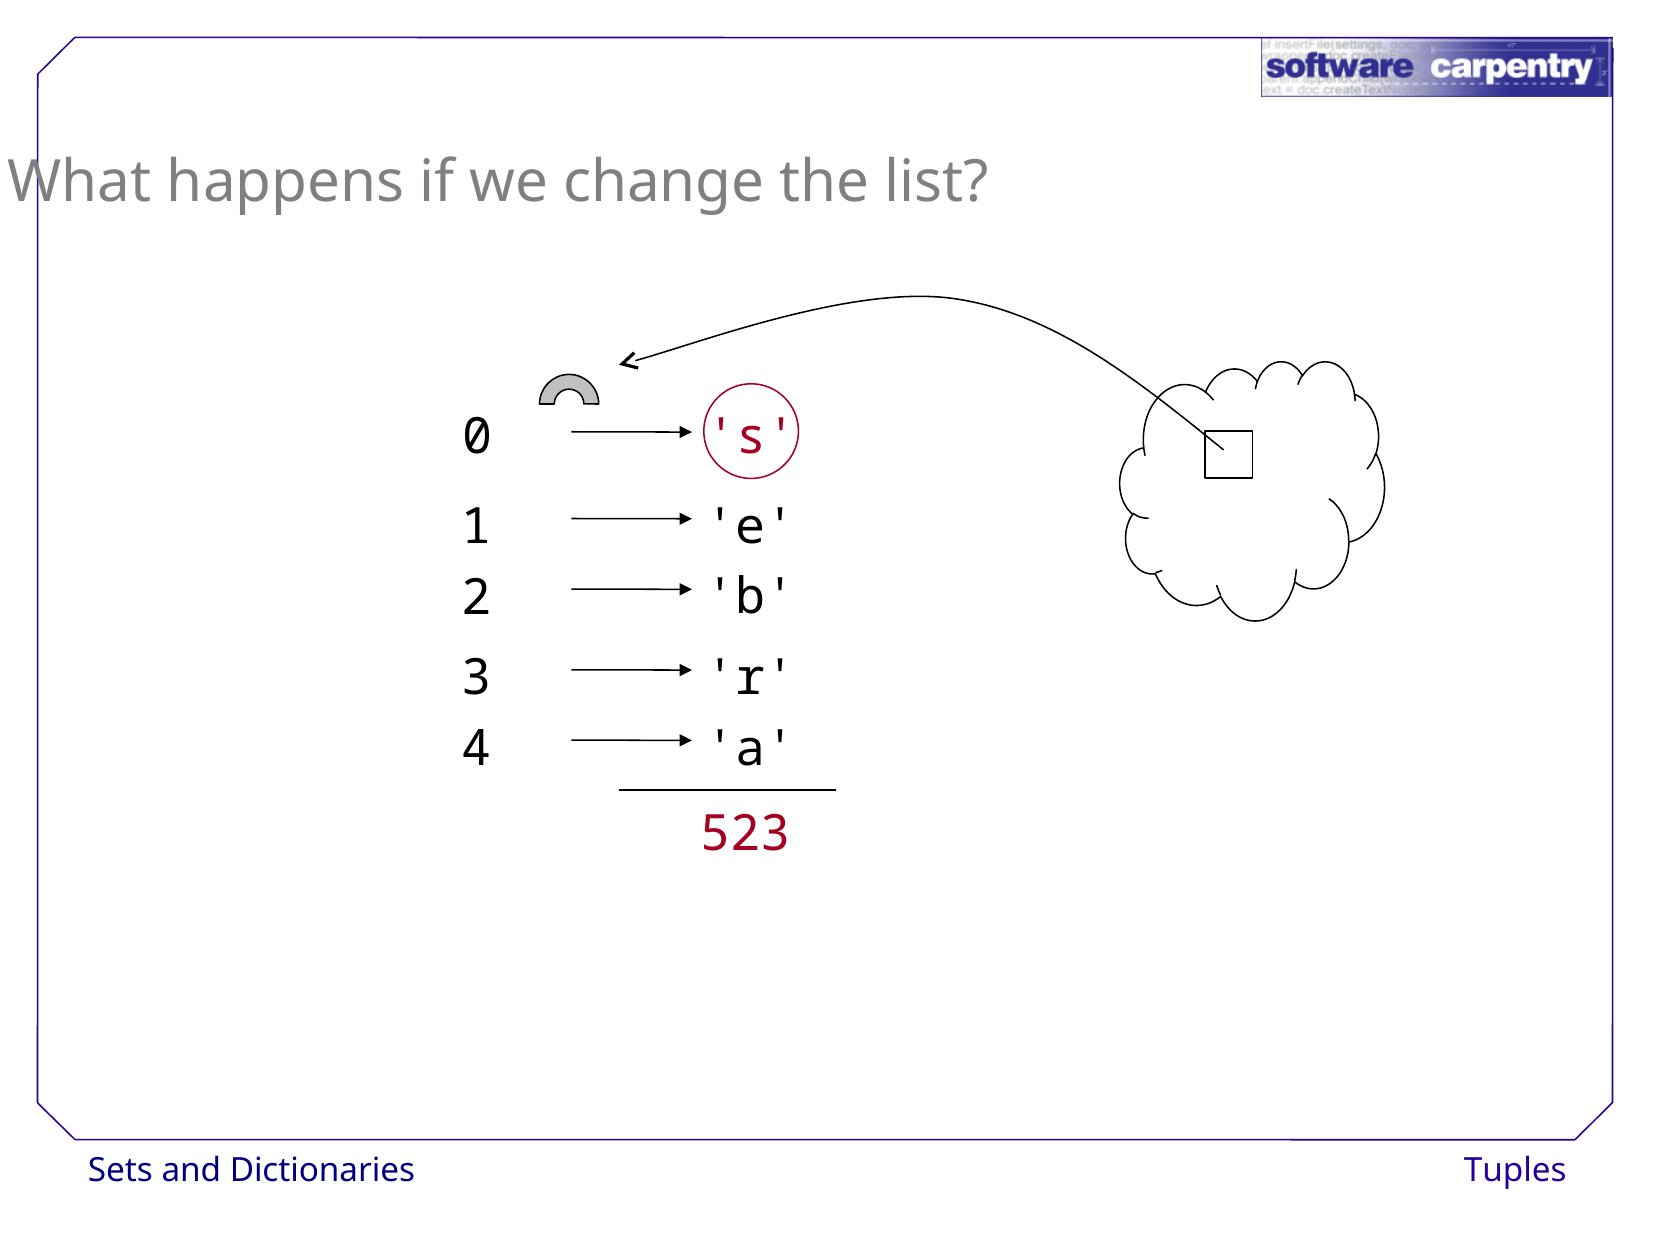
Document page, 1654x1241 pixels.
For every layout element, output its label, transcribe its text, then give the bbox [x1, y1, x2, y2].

table_cell [540, 479, 600, 555]
text_box 4 [410, 705, 543, 781]
table_cell [540, 630, 600, 706]
table_header [540, 404, 600, 479]
text_box 's' [781, 394, 818, 470]
text_box 'b' [684, 553, 817, 629]
text_box 3 [410, 634, 543, 705]
text_box 'r' [684, 634, 817, 705]
text_box 523 [673, 790, 817, 866]
text_box 0 [411, 394, 544, 470]
text_box 's' [685, 394, 721, 470]
table_cell [543, 706, 600, 781]
text_box What happens if we change the list? [0, 100, 1154, 221]
table_cell [543, 555, 600, 630]
text_box 1 [410, 483, 543, 554]
text_box 's' [705, 394, 797, 470]
text_box 'e' [684, 483, 817, 553]
text_box 'a' [684, 705, 817, 781]
text_box [541, 374, 599, 404]
picture [1261, 39, 1613, 97]
text_box 2 [410, 554, 543, 630]
